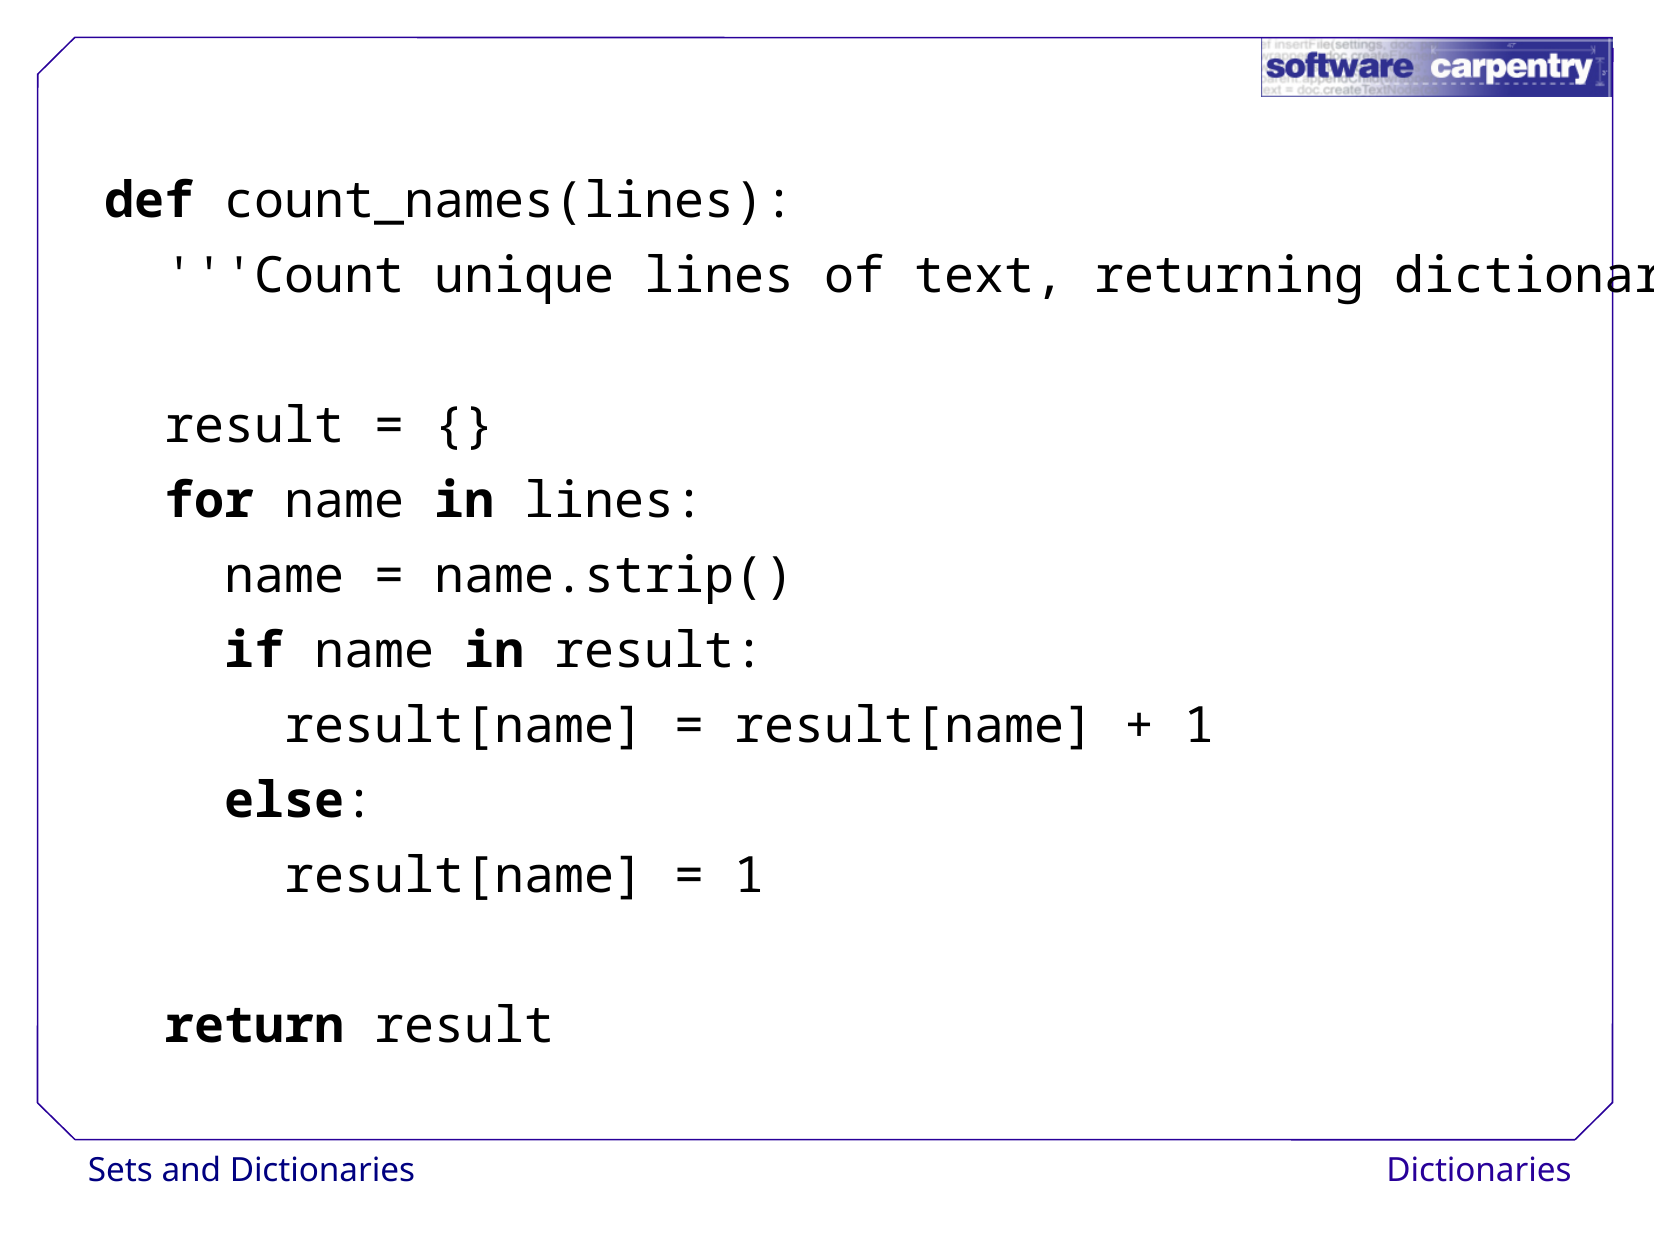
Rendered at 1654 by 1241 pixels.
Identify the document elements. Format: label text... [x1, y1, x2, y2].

picture [1261, 39, 1613, 97]
text_box def count_names(lines): '''Count unique lines of text, returning dictionary.''' result = {} for name in lines: name = name.strip() if name in result: result[name] = result[name] + 1 else: result[name] = 1 return result [89, 144, 1402, 1008]
